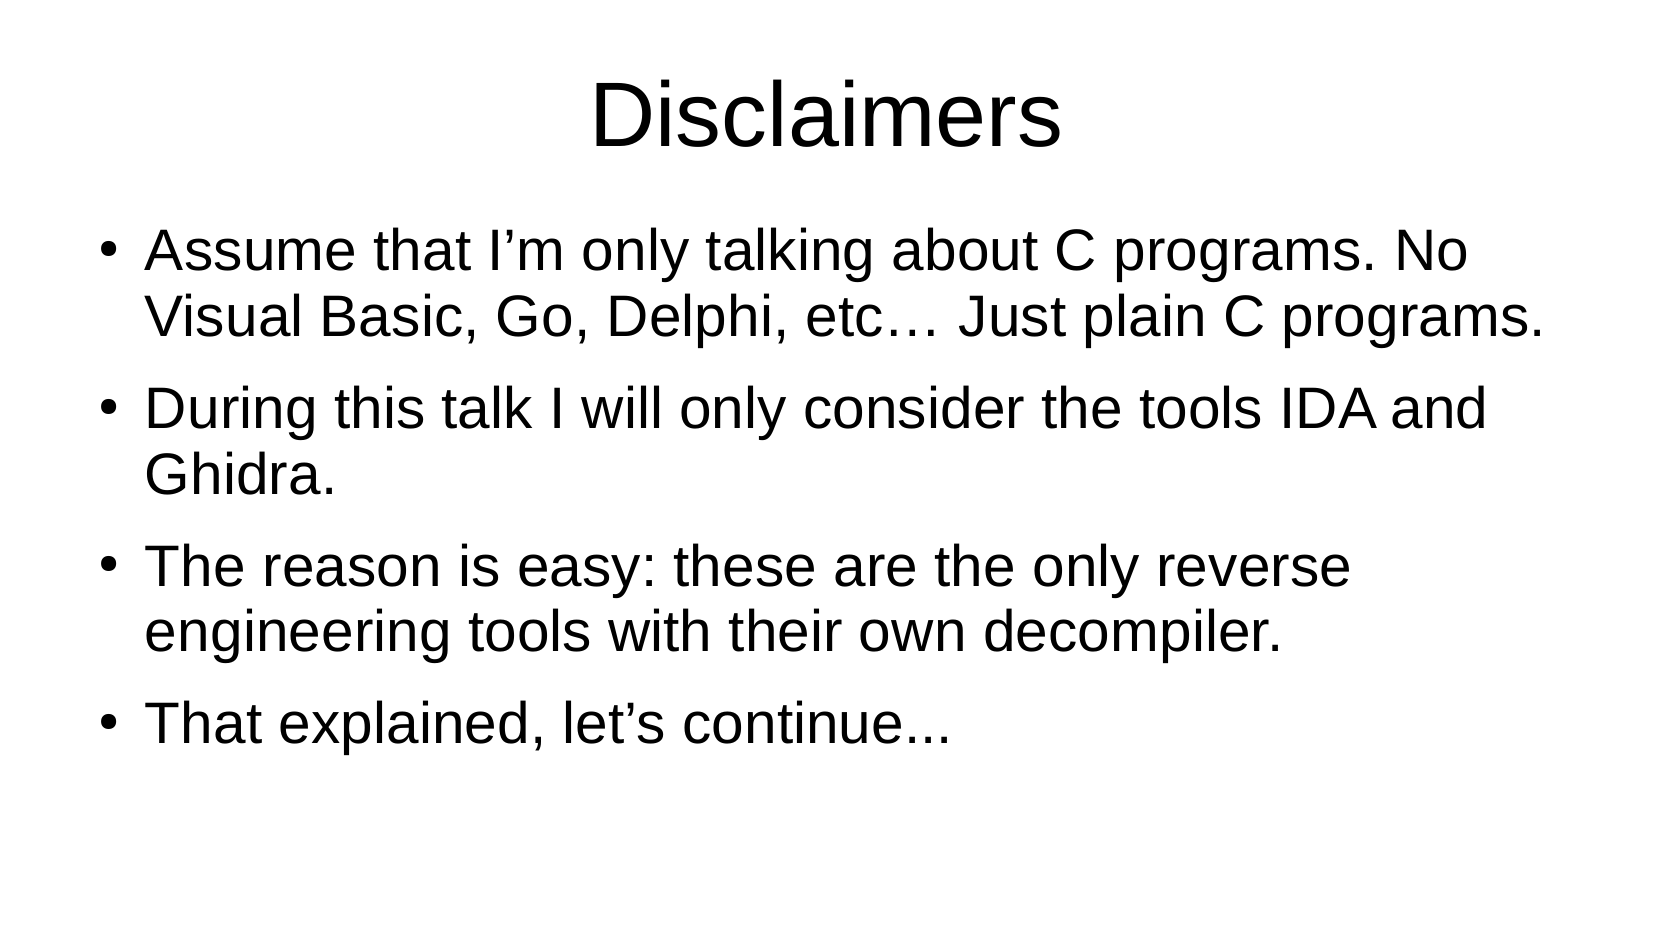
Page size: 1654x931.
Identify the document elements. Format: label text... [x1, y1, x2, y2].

list Assume that I’m only talking about C programs. No Visual Basic, Go, Delphi, etc… Just plain C programs. During this talk I will only consider the tools IDA and Ghidra. The reason is easy: these are the only reverse engineering tools with their own decompiler. That explained, let’s continue... [82, 217, 1571, 758]
title Disclaimers [82, 37, 1571, 193]
